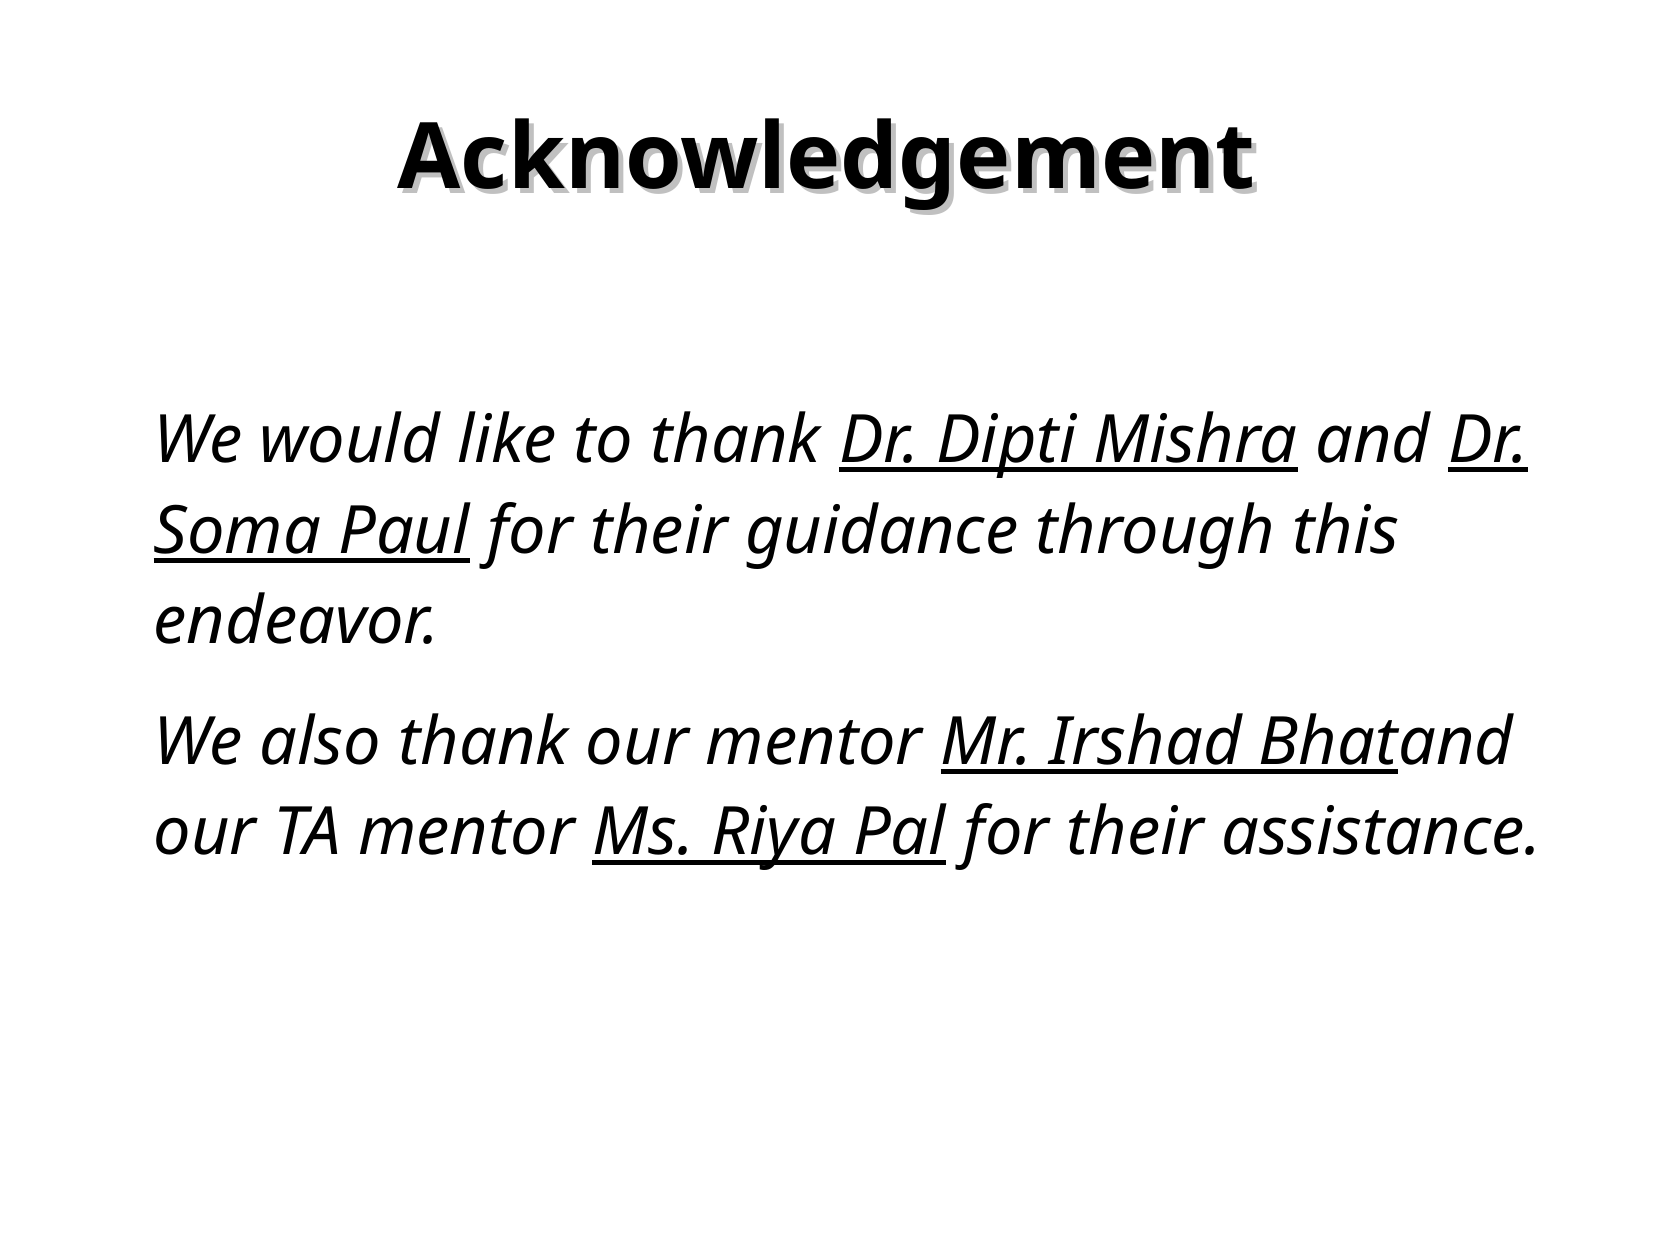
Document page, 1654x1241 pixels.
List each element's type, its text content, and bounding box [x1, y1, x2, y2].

list We would like to thank Dr. Dipti Mishra and Dr. Soma Paul for their guidance through this endeavor. We also thank our mentor Mr. Irshad Bhatand our TA mentor Ms. Riya Pal for their assistance. [82, 391, 1571, 1111]
title Acknowledgement [82, 49, 1571, 257]
